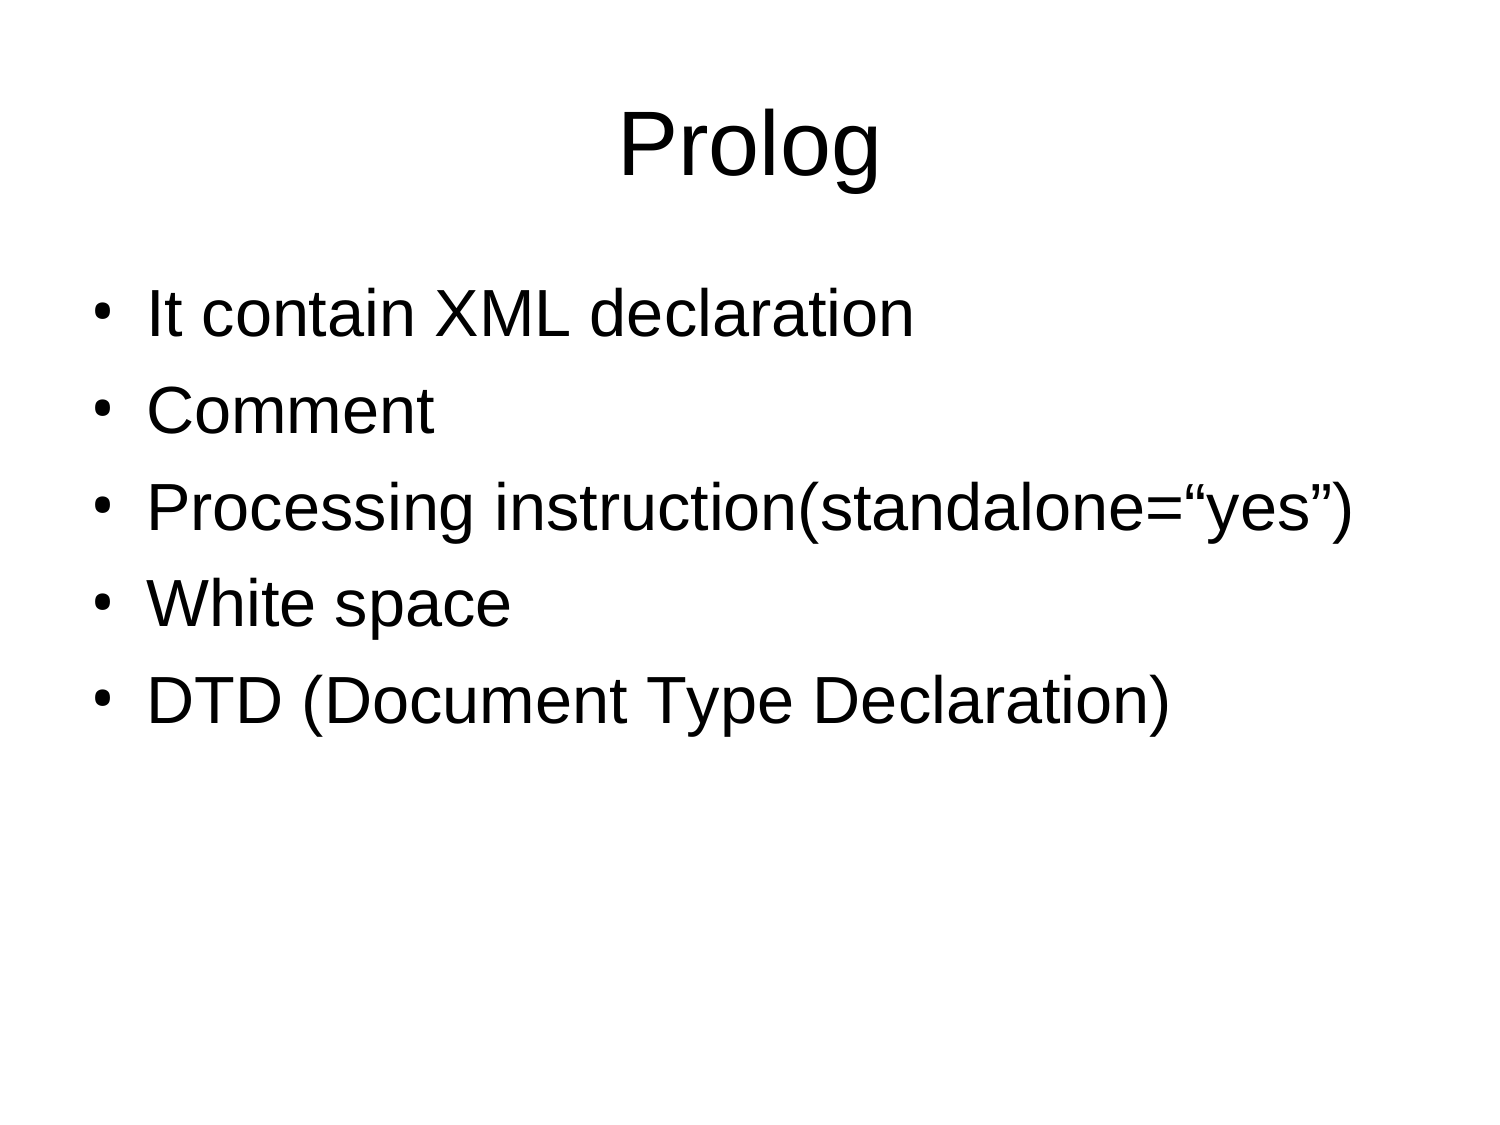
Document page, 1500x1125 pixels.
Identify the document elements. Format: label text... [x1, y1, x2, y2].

title Prolog [75, 45, 1426, 233]
list It contain XML declaration Comment Processing instruction(standalone=“yes”) White space DTD (Document Type Declaration) [75, 262, 1426, 1005]
